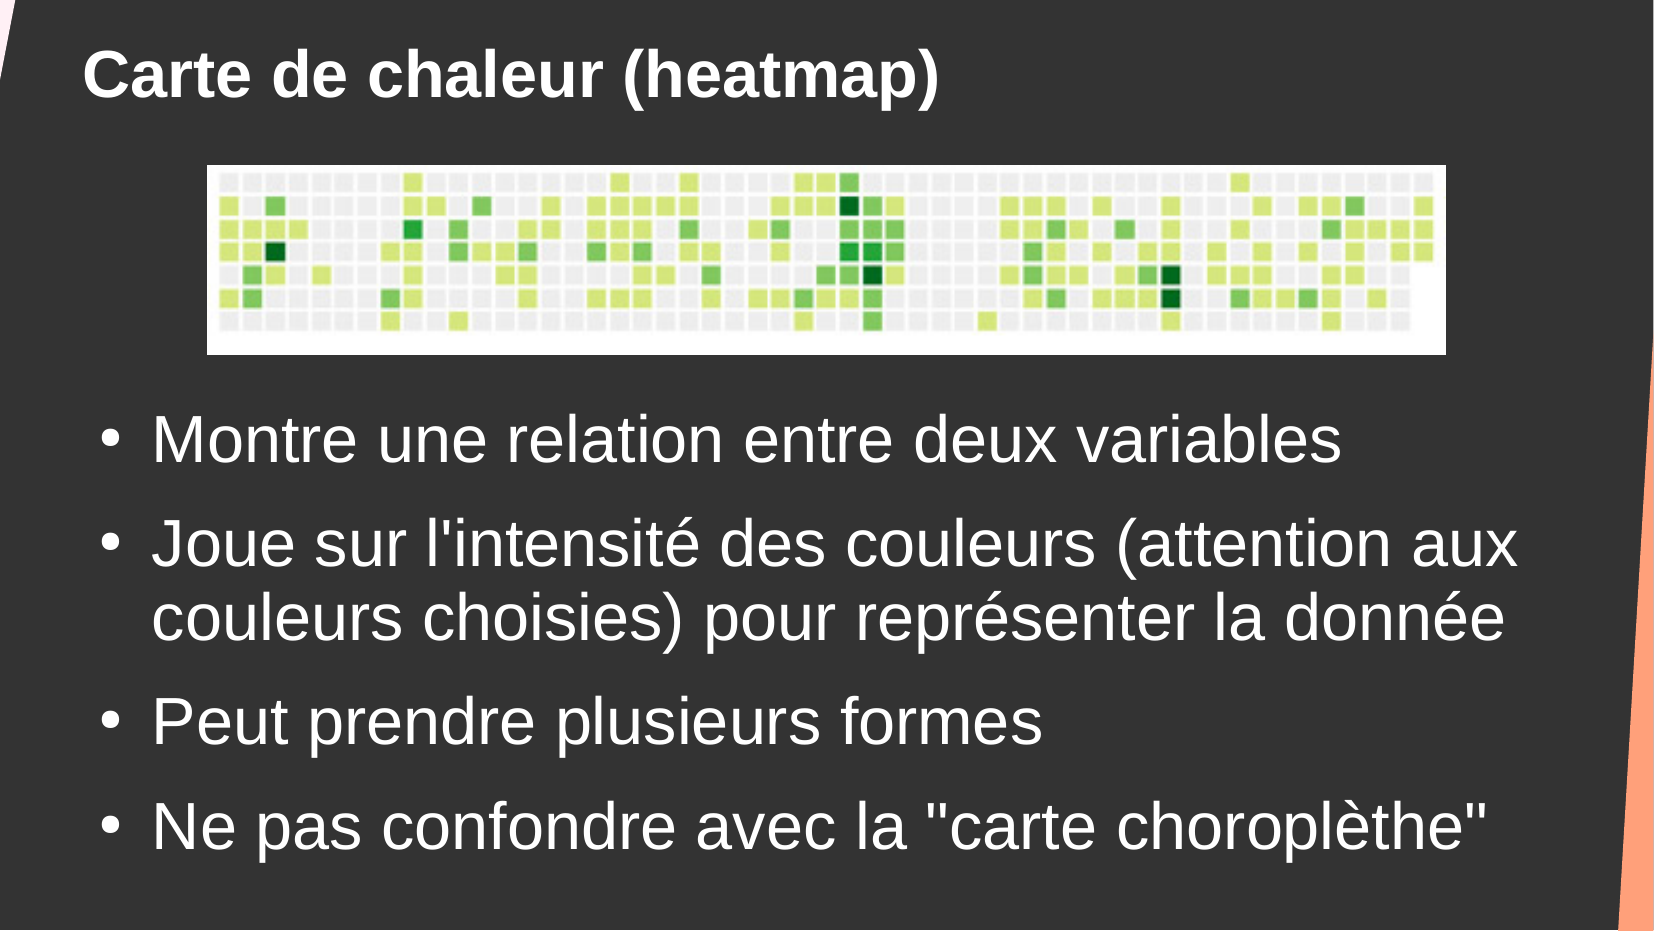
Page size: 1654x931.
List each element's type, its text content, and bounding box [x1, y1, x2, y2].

picture [207, 165, 1446, 355]
title Carte de chaleur (heatmap) [82, 37, 1571, 115]
list Montre une relation entre deux variables Joue sur l'intensité des couleurs (attention aux couleurs choisies) pour représenter la donnée Peut prendre plusieurs formes Ne pas confondre avec la "carte choroplèthe" [80, 401, 1560, 931]
text_box [0, 0, 16, 80]
text_box [1618, 321, 1654, 931]
